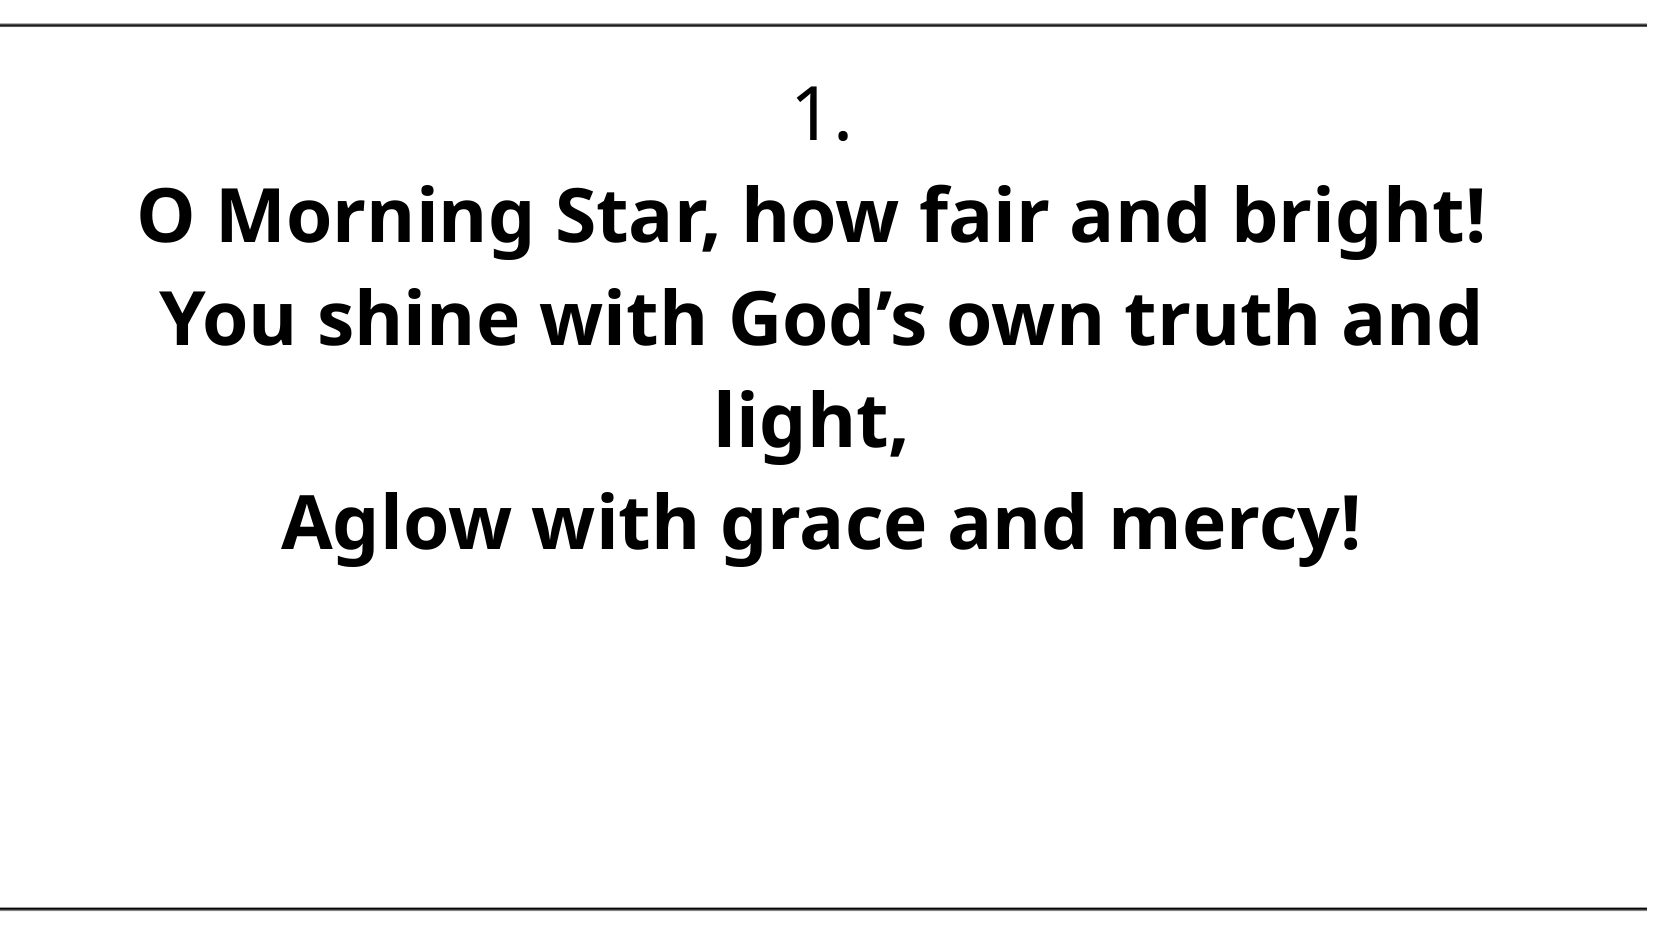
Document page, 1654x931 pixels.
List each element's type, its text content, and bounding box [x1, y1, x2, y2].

text_box 1. O Morning Star, how fair and bright! You shine with God’s own truth and light, Aglow with grace and mercy! [49, 53, 1595, 468]
picture [0, 2, 1647, 931]
